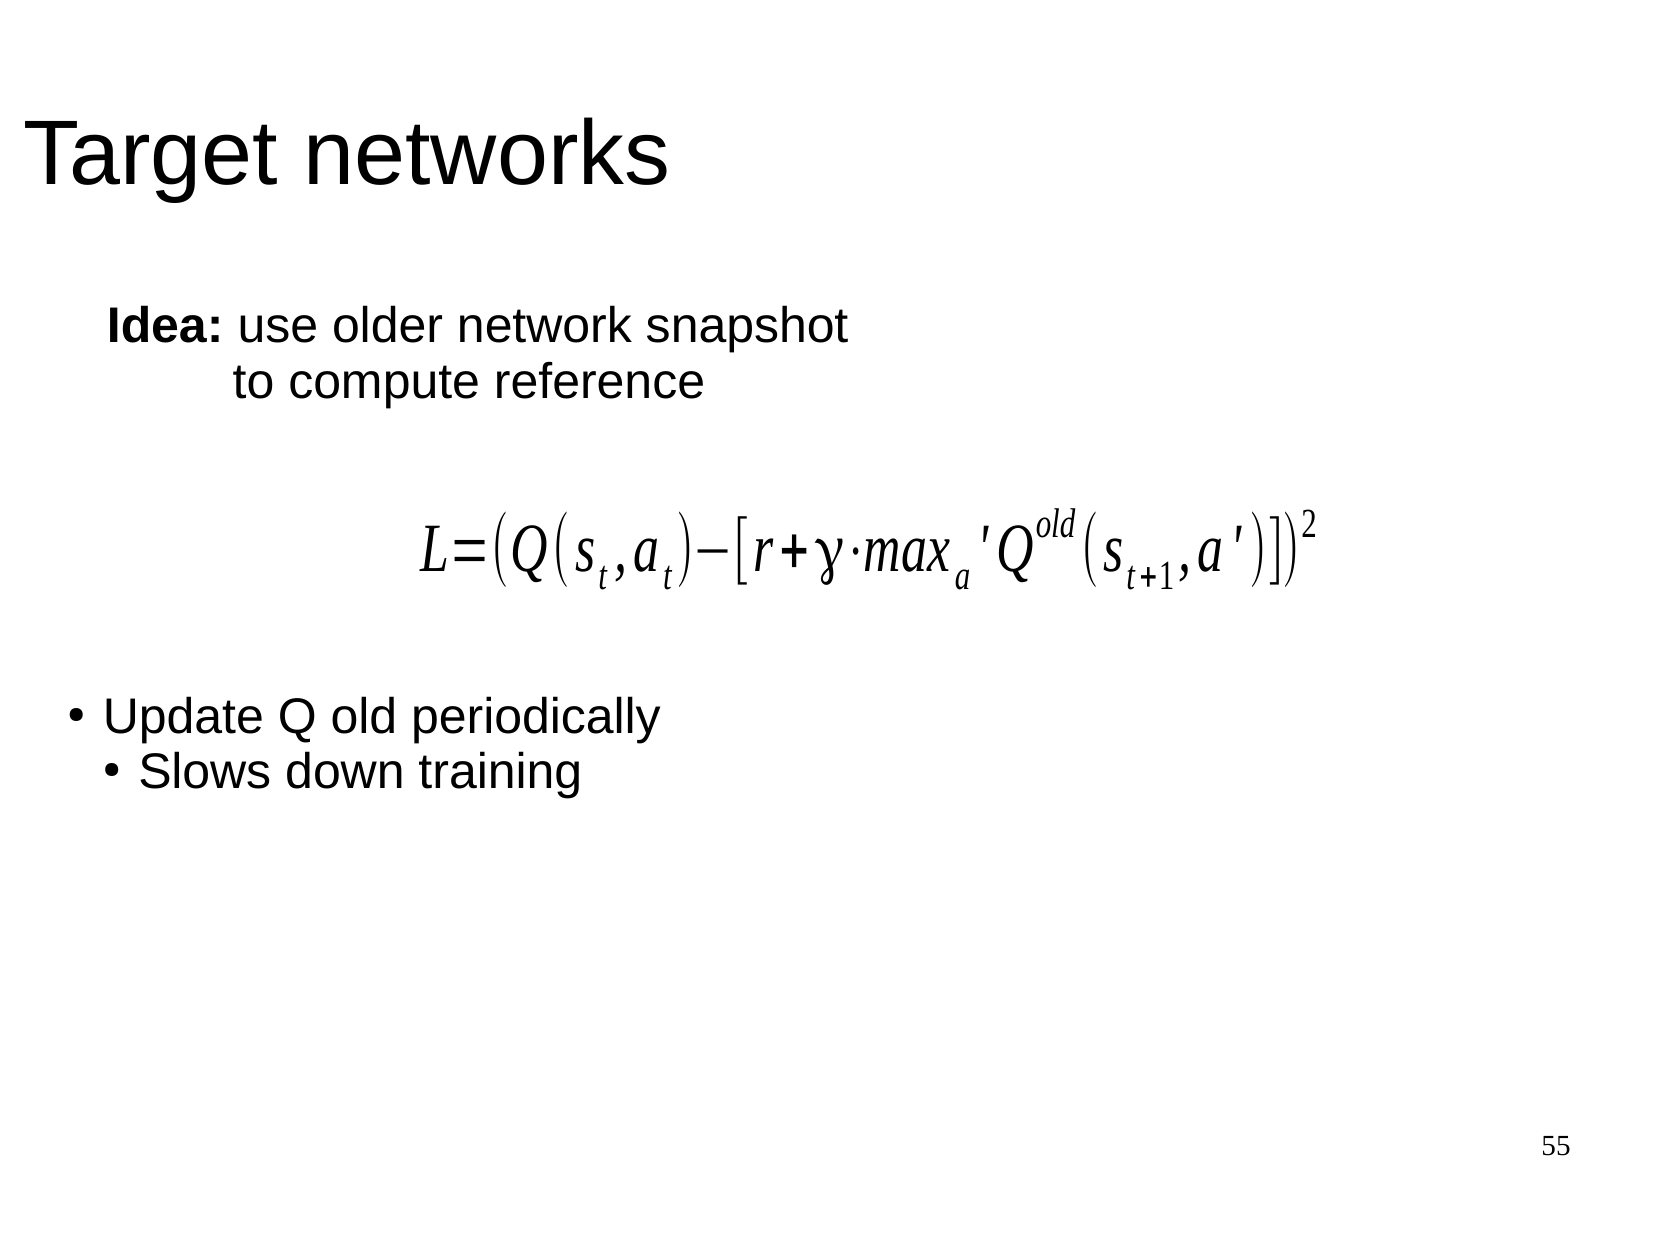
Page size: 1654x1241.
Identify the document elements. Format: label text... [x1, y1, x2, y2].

title Target networks [23, 49, 1512, 257]
chart [403, 498, 1328, 597]
text_box Idea: use older network snapshot to compute reference Update Q old periodically Slows down training [17, 234, 921, 1165]
